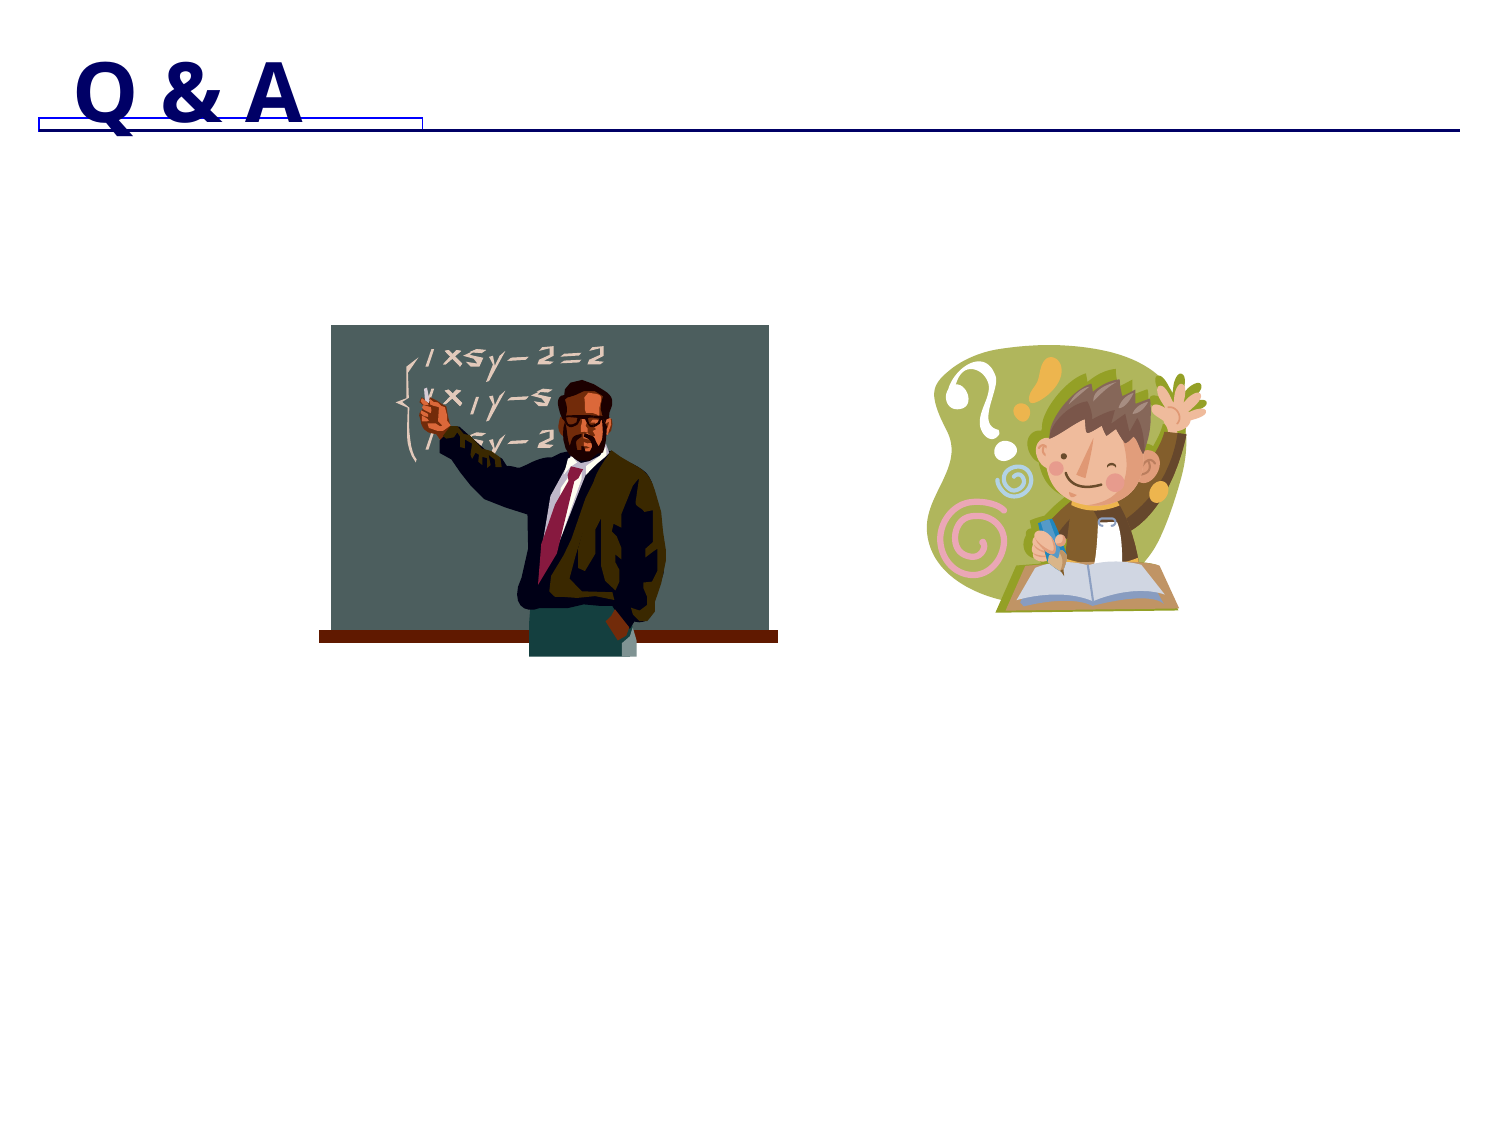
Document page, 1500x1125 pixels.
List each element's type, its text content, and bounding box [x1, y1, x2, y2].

picture [319, 324, 778, 657]
picture [926, 345, 1207, 613]
title Q & A [58, 31, 1077, 110]
